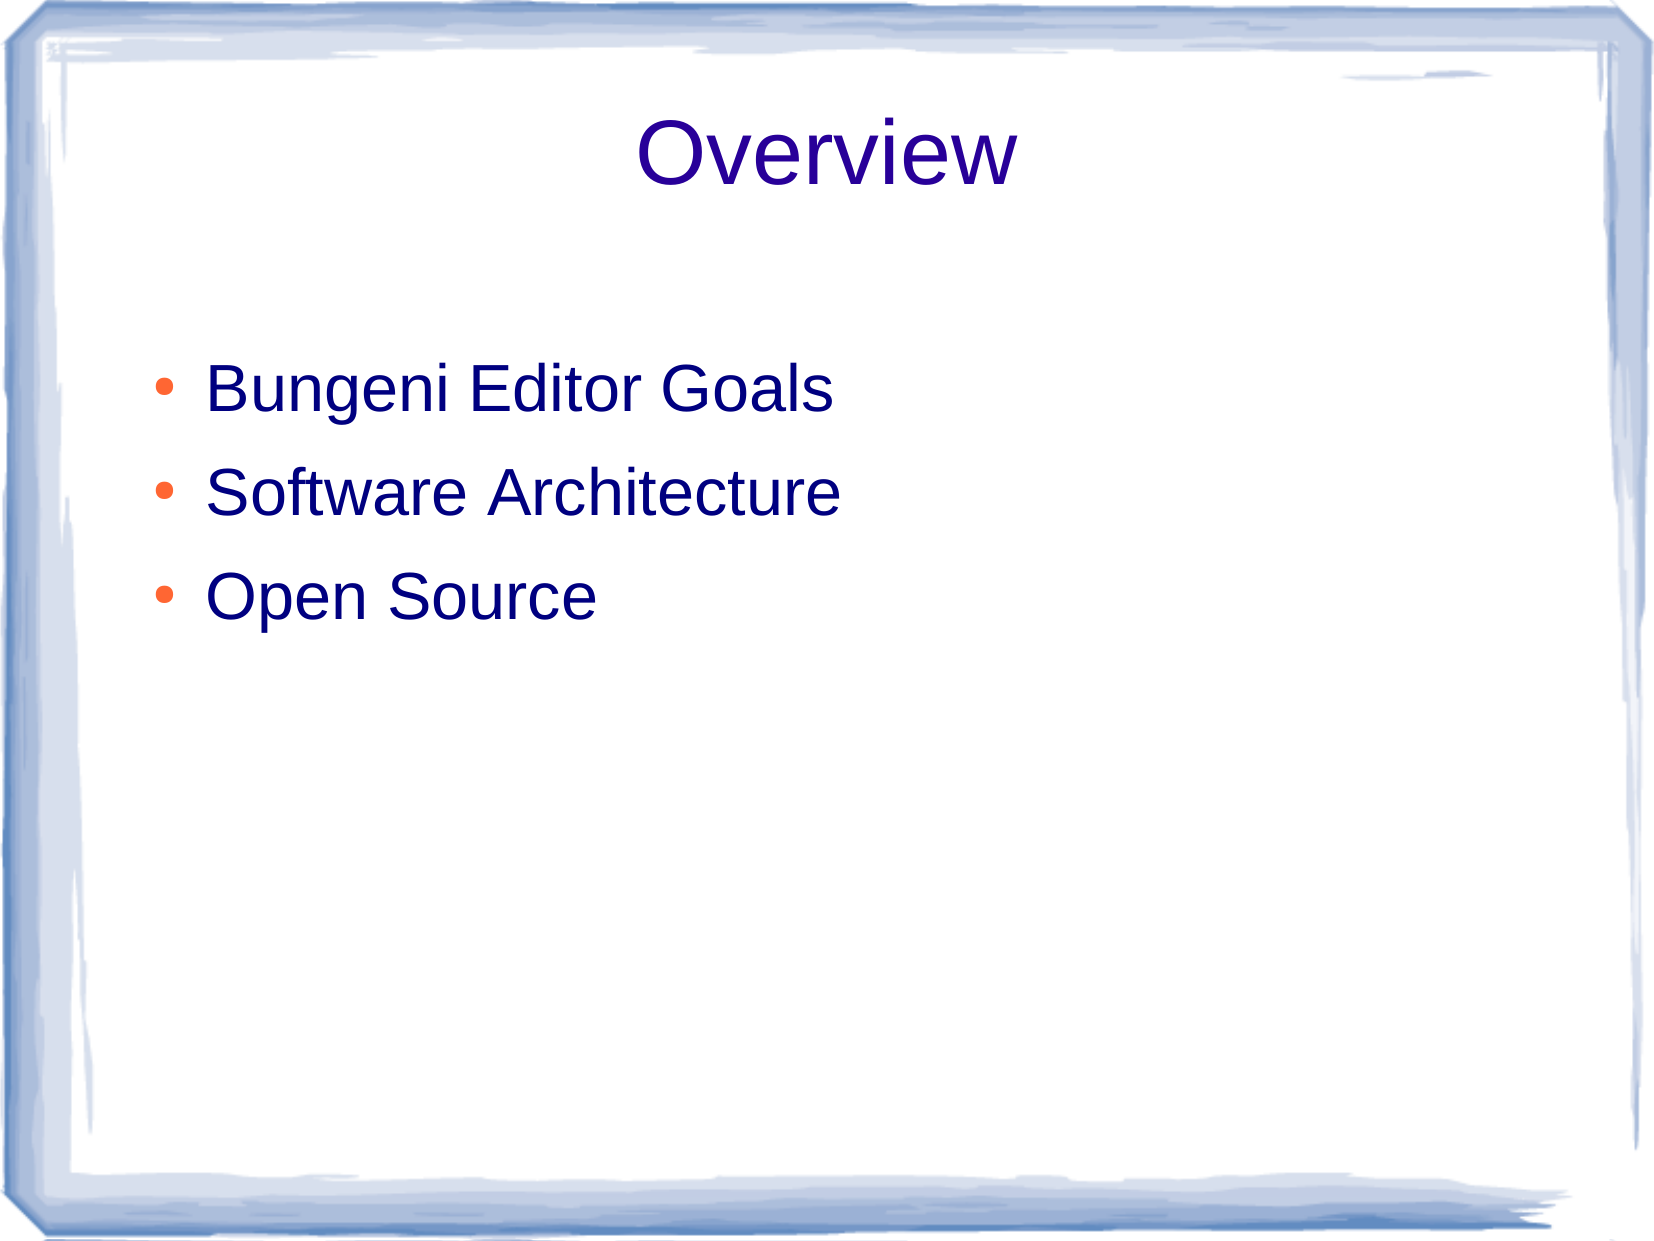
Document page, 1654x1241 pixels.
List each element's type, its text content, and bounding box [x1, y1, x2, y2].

picture [0, 0, 1654, 1241]
title Overview [82, 49, 1571, 257]
list Bungeni Editor Goals Software Architecture Open Source [134, 350, 1516, 1133]
